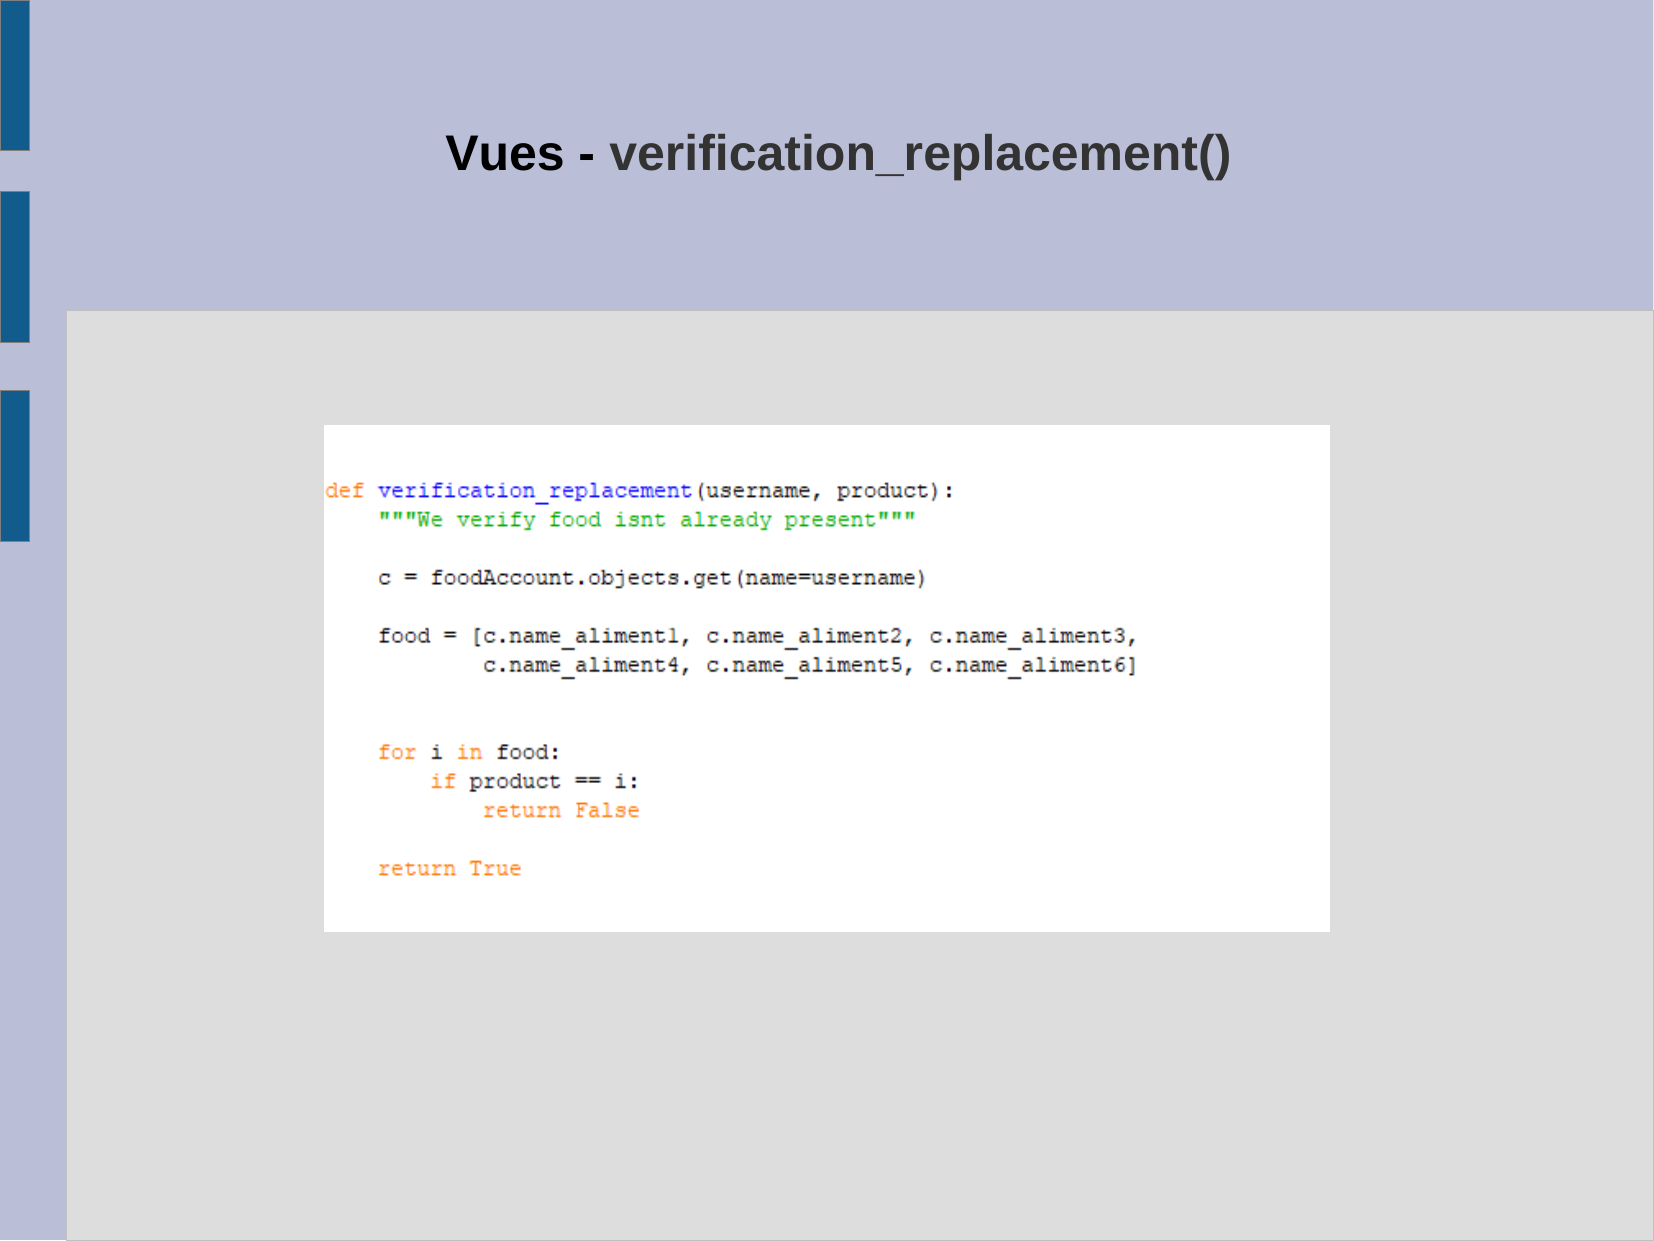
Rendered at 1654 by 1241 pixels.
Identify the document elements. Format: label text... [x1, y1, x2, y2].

title Vues - verification_replacement() [82, 49, 1571, 257]
picture [324, 425, 1330, 932]
